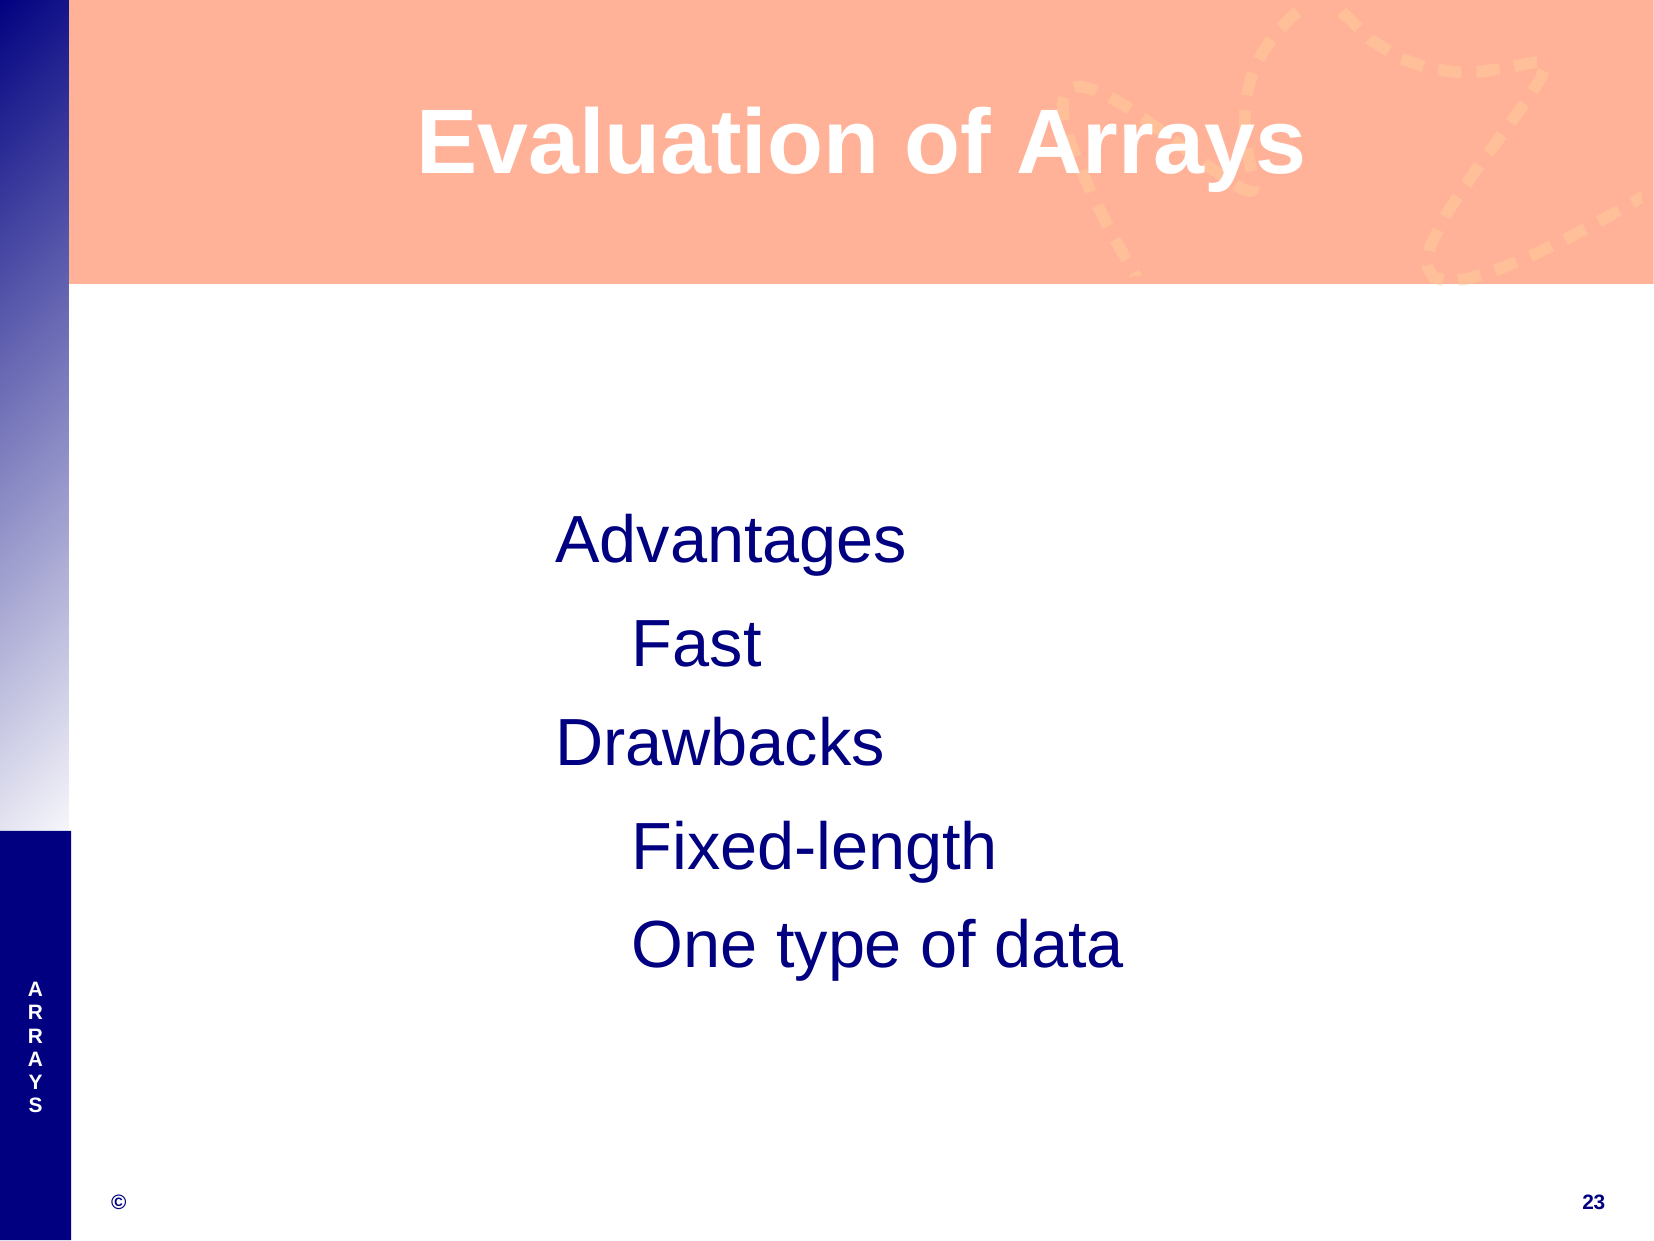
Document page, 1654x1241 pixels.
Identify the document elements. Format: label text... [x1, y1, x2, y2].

list Advantages Fast Drawbacks Fixed-length One type of data [537, 502, 1187, 982]
title Evaluation of Arrays [70, 37, 1654, 246]
text_box A R R A Y S [0, 830, 71, 1241]
